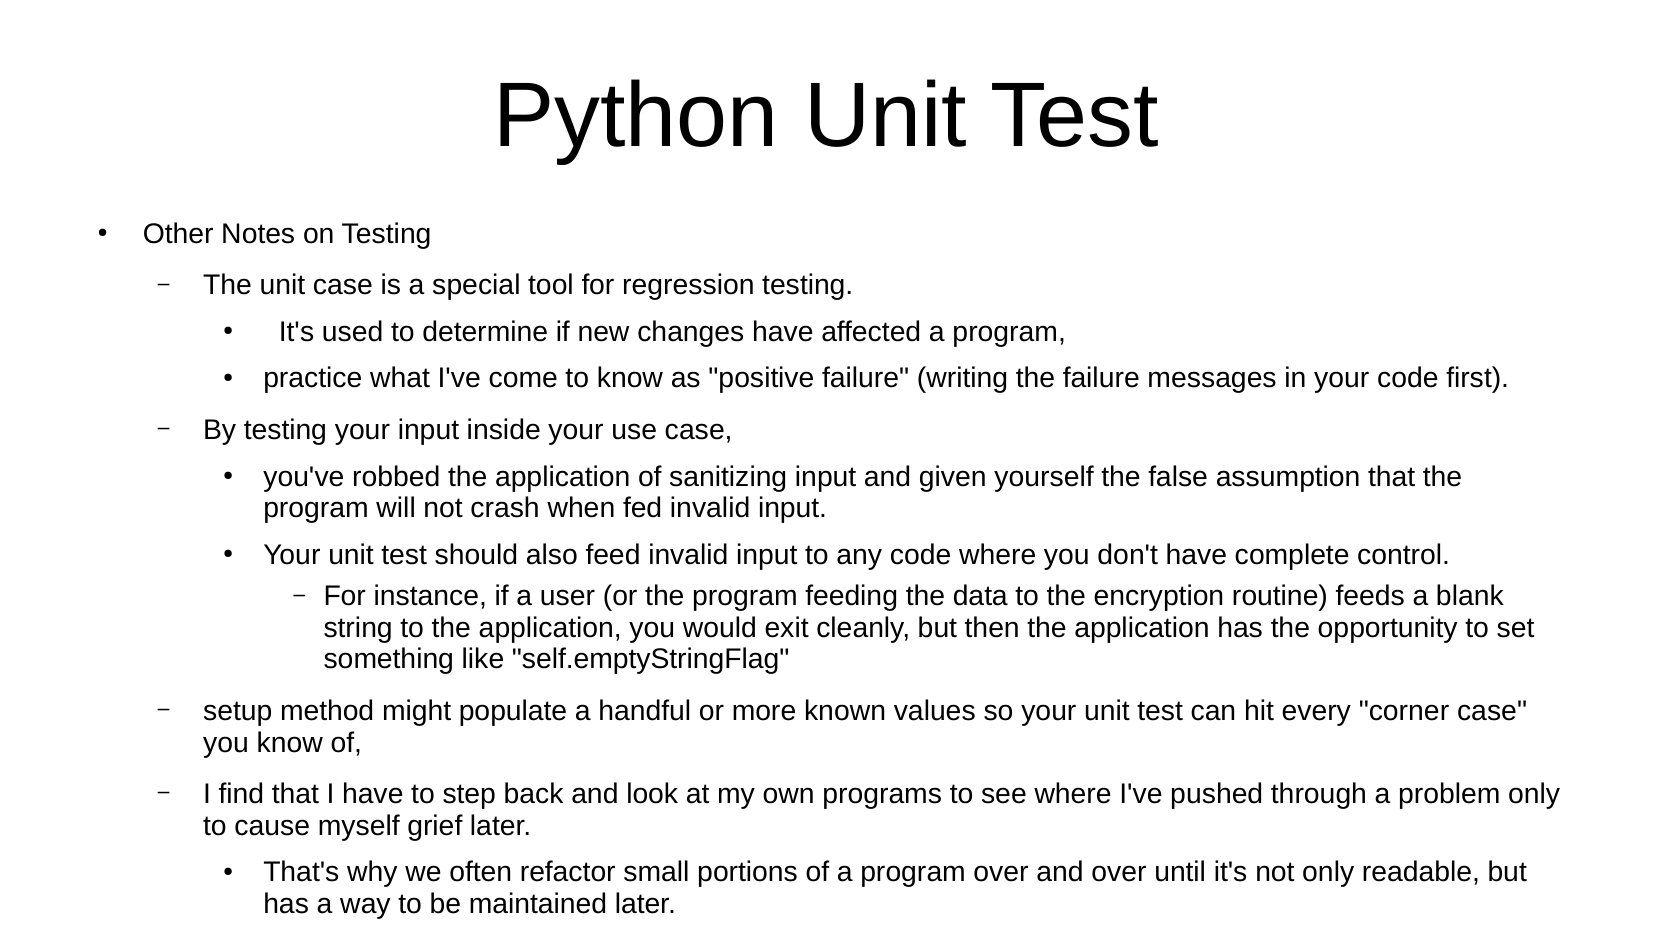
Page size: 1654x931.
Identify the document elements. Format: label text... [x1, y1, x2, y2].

title Python Unit Test [82, 37, 1571, 193]
list Other Notes on Testing The unit case is a special tool for regression testing. It's used to determine if new changes have affected a program, practice what I've come to know as "positive failure" (writing the failure messages in your code first). By testing your input inside your use case, you've robbed the application of sanitizing input and given yourself the false assumption that the program will not crash when fed invalid input. Your unit test should also feed invalid input to any code where you don't have complete control. For instance, if a user (or the program feeding the data to the encryption routine) feeds a blank string to the application, you would exit cleanly, but then the application has the opportunity to set something like "self.emptyStringFlag" setup method might populate a handful or more known values so your unit test can hit every "corner case" you know of, I find that I have to step back and look at my own programs to see where I've pushed through a problem only to cause myself grief later. That's why we often refactor small portions of a program over and over until it's not only readable, but has a way to be maintained later. [82, 217, 1571, 931]
